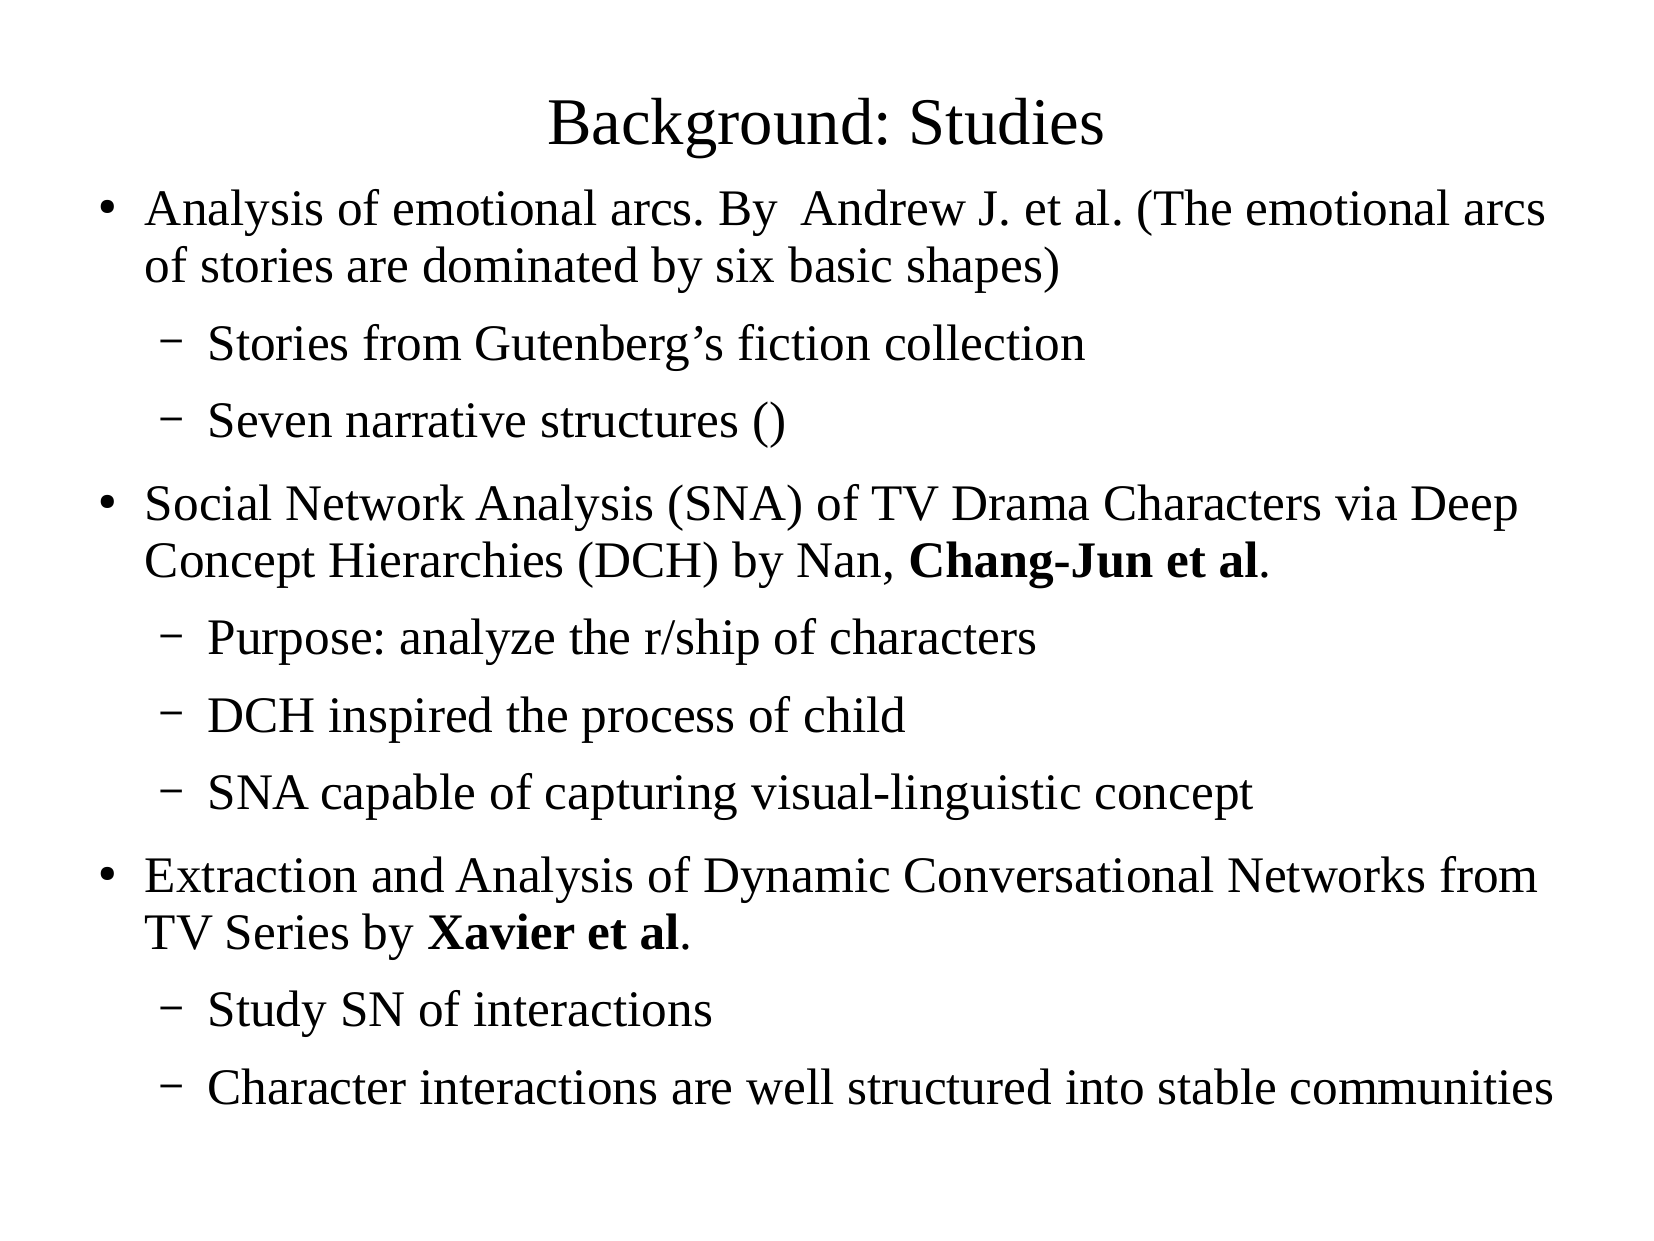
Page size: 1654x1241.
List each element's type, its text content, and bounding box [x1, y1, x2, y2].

list Analysis of emotional arcs. By Andrew J. et al. (The emotional arcs of stories are dominated by six basic shapes) Stories from Gutenberg’s fiction collection Seven narrative structures () Social Network Analysis (SNA) of TV Drama Characters via Deep Concept Hierarchies (DCH) by Nan, Chang-Jun et al. Purpose: analyze the r/ship of characters DCH inspired the process of child SNA capable of capturing visual-linguistic concept Extraction and Analysis of Dynamic Conversational Networks from TV Series by Xavier et al. Study SN of interactions Character interactions are well structured into stable communities [82, 180, 1561, 1171]
title Background: Studies [82, 49, 1571, 196]
